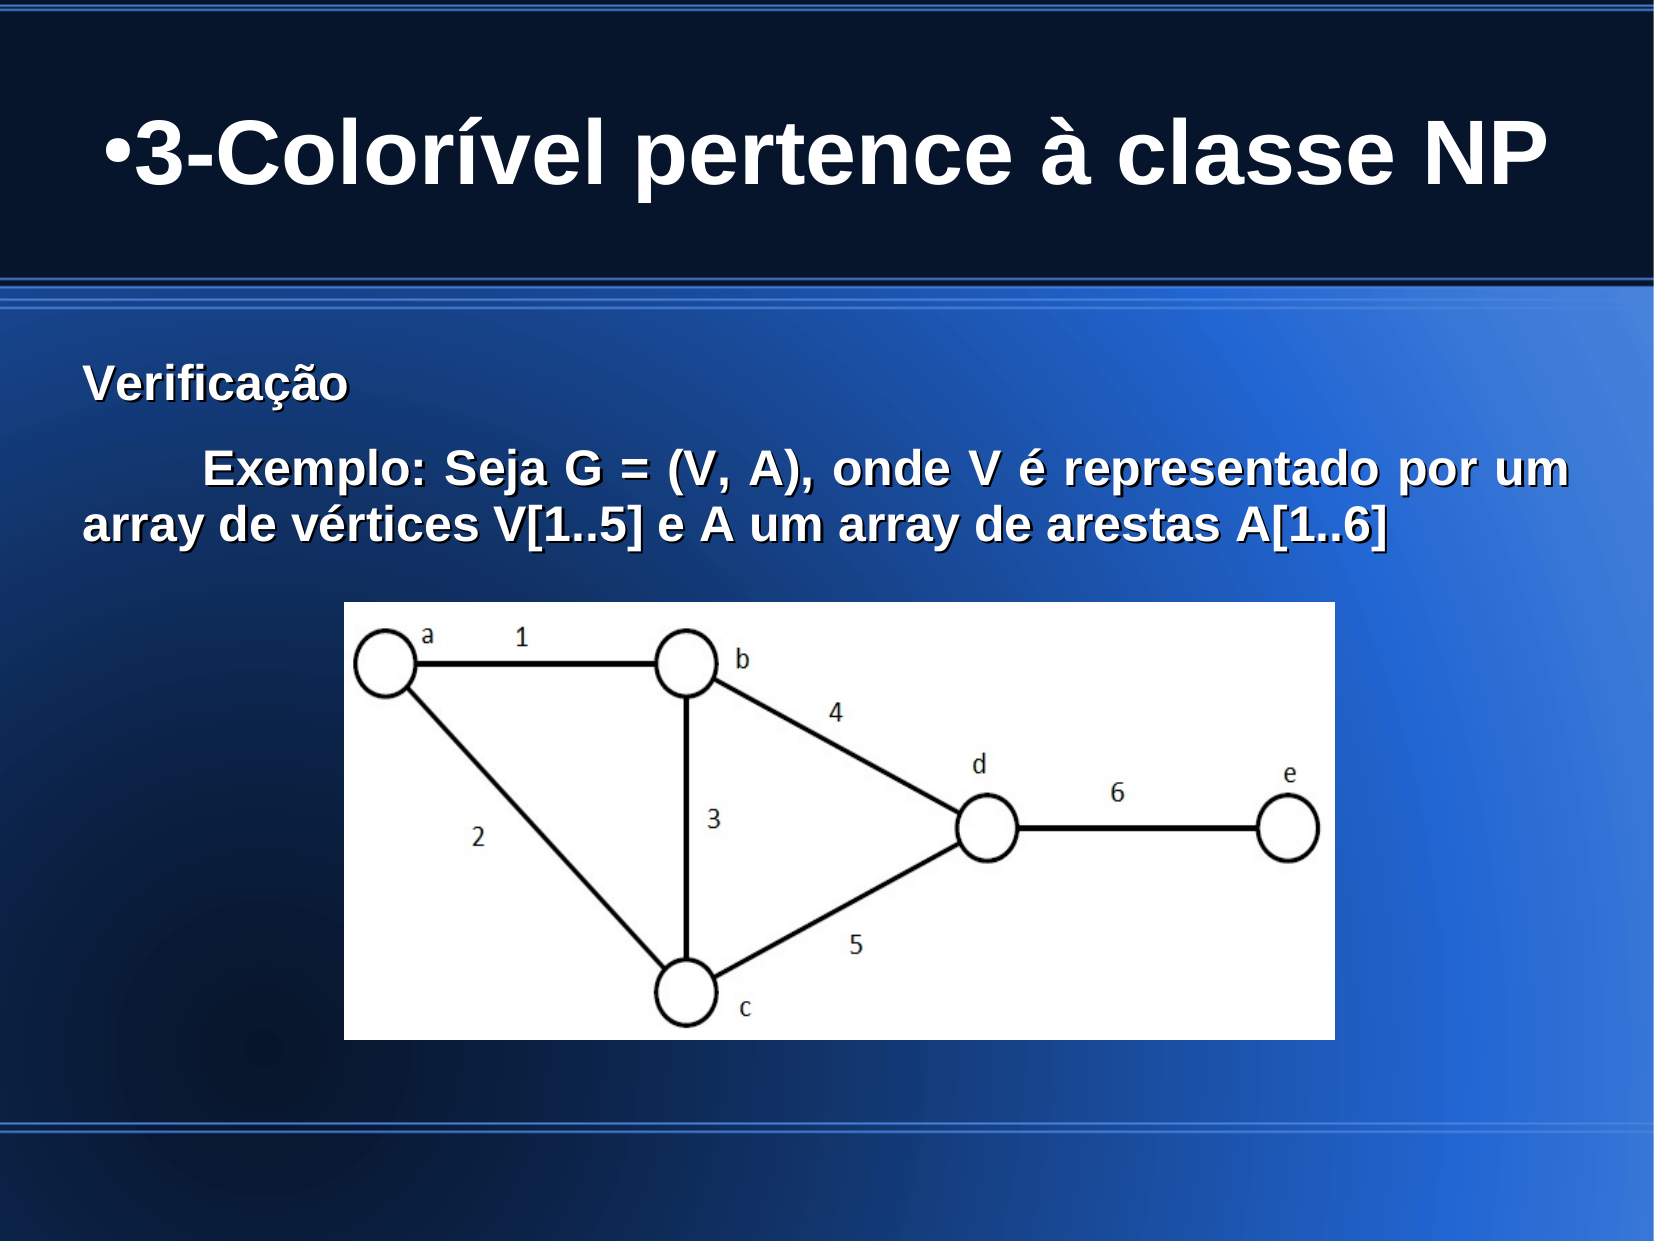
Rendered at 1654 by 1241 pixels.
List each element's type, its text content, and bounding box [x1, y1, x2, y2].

picture [0, 0, 1654, 1241]
title 3-Colorível pertence à classe NP [82, 49, 1571, 257]
list Verificação Exemplo: Seja G = (V, A), onde V é representado por um array de vértices V[1..5] e A um array de arestas A[1..6] [82, 355, 1571, 1075]
